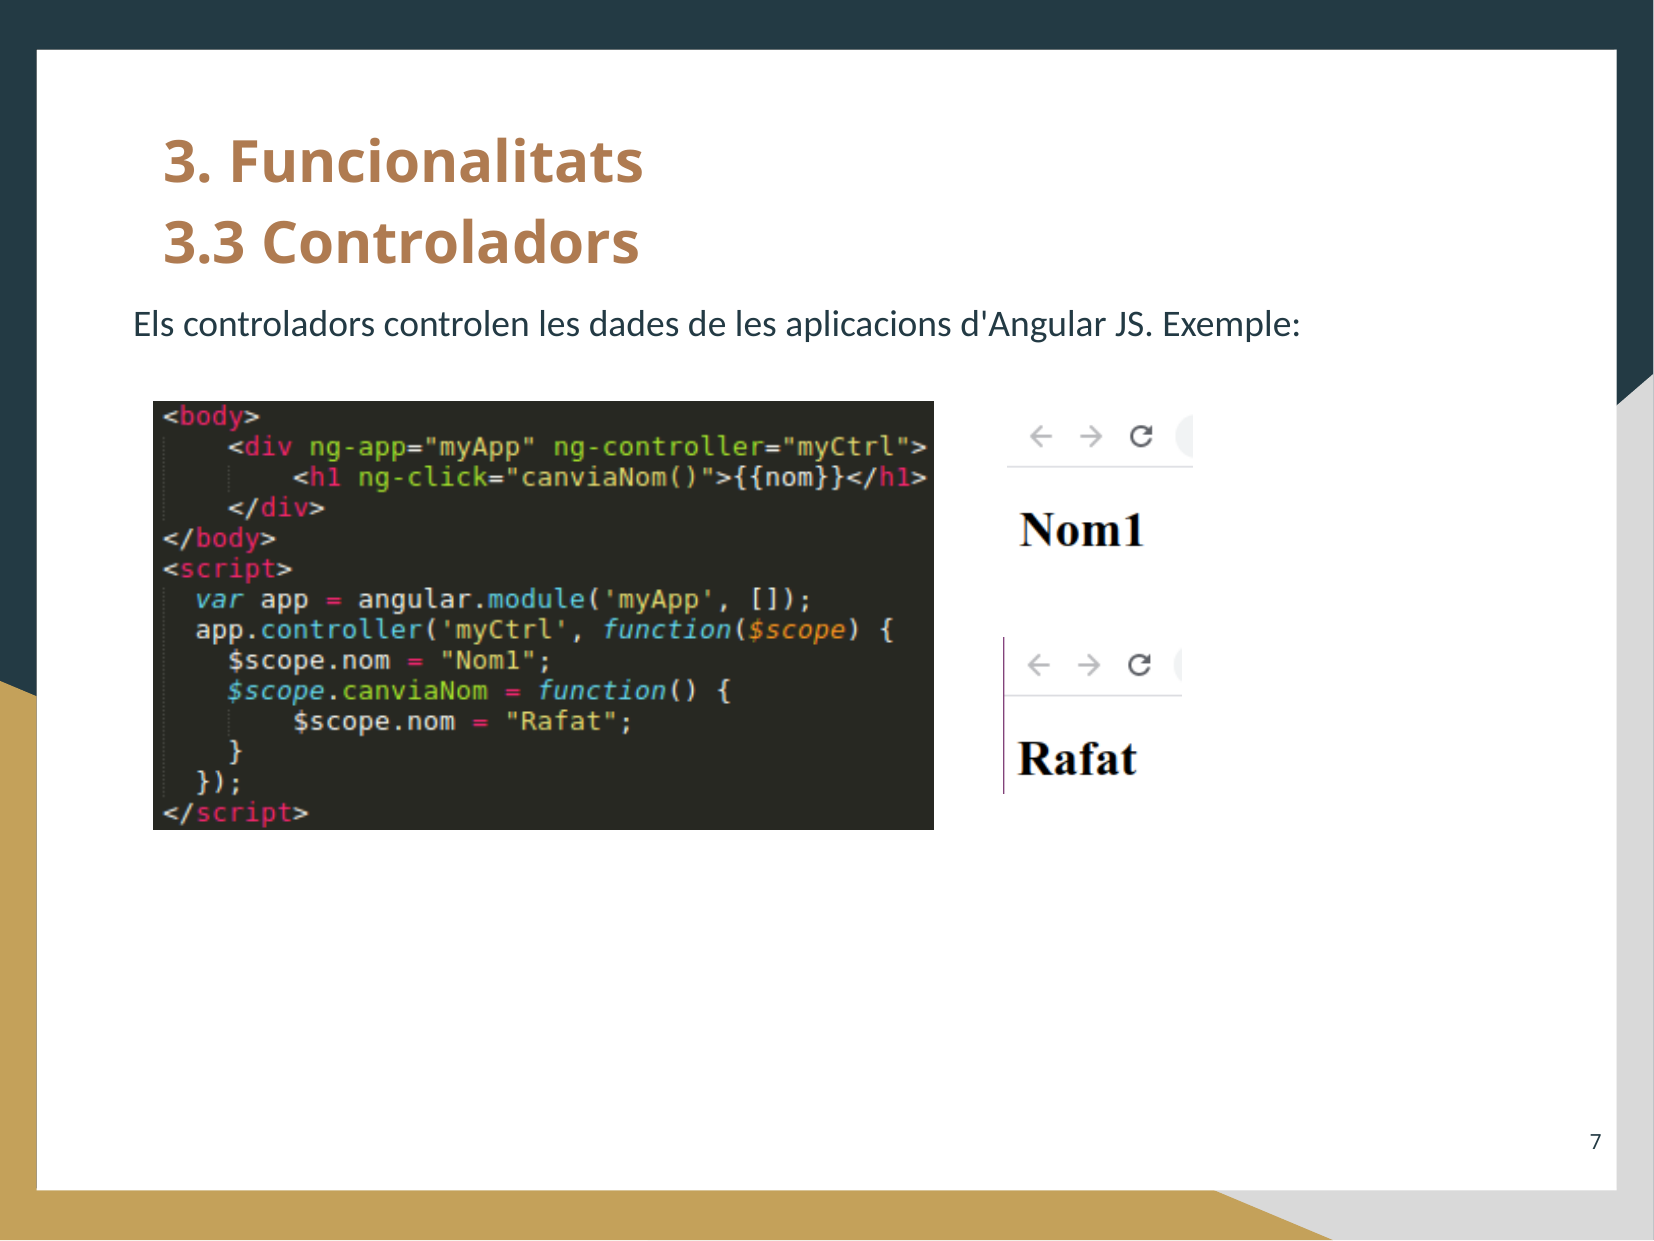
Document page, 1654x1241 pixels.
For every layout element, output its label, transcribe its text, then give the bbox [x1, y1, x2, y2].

list Els controladors controlen les dades de les aplicacions d'Angular JS. Exemple: [118, 283, 1506, 1092]
picture [153, 401, 934, 830]
picture [1003, 637, 1182, 794]
slide_number <número> [1517, 1095, 1617, 1191]
picture [1007, 413, 1193, 576]
title 3. Funcionalitats 3.3 Controladors [148, 98, 1418, 189]
